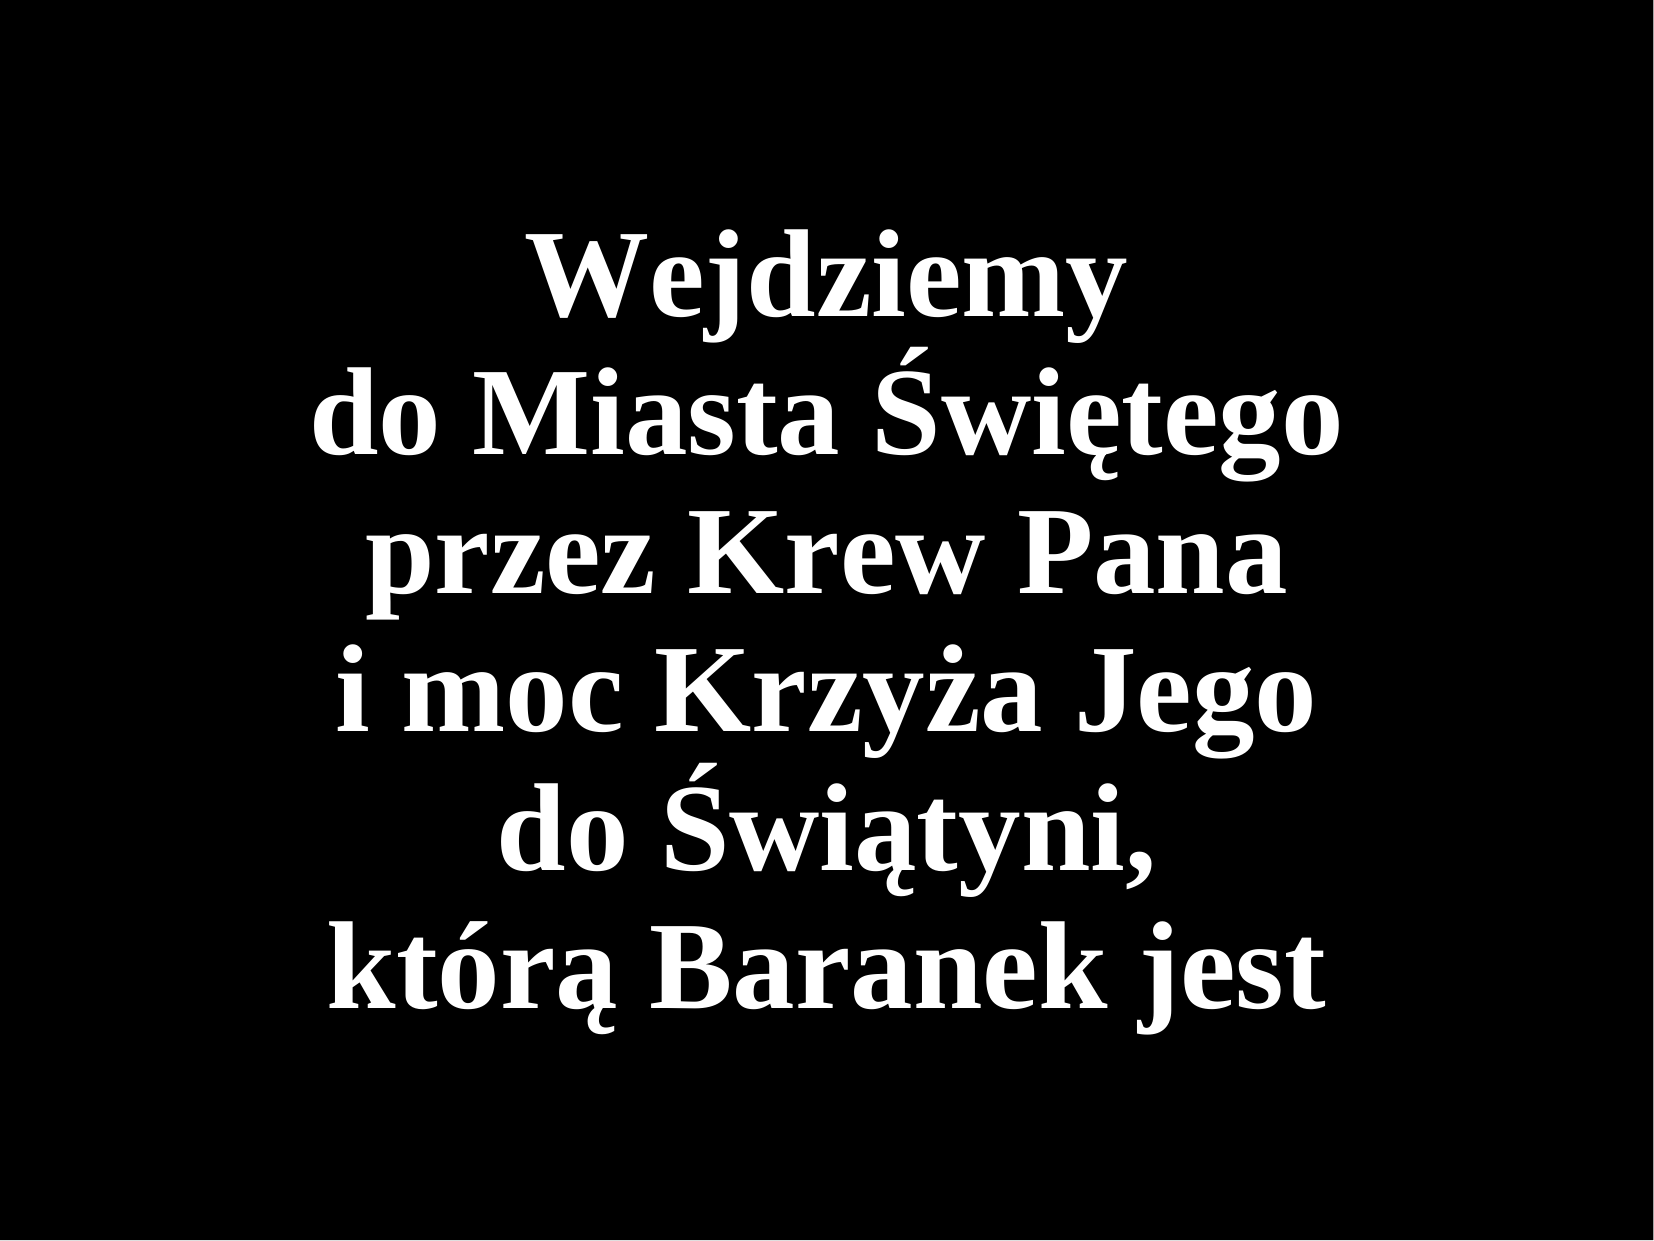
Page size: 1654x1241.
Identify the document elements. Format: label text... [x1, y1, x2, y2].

title Wejdziemy do Miasta Świętego przez Krew Pana i moc Krzyża Jego do Świątyni, którą Baranek jest [0, 0, 1654, 1241]
